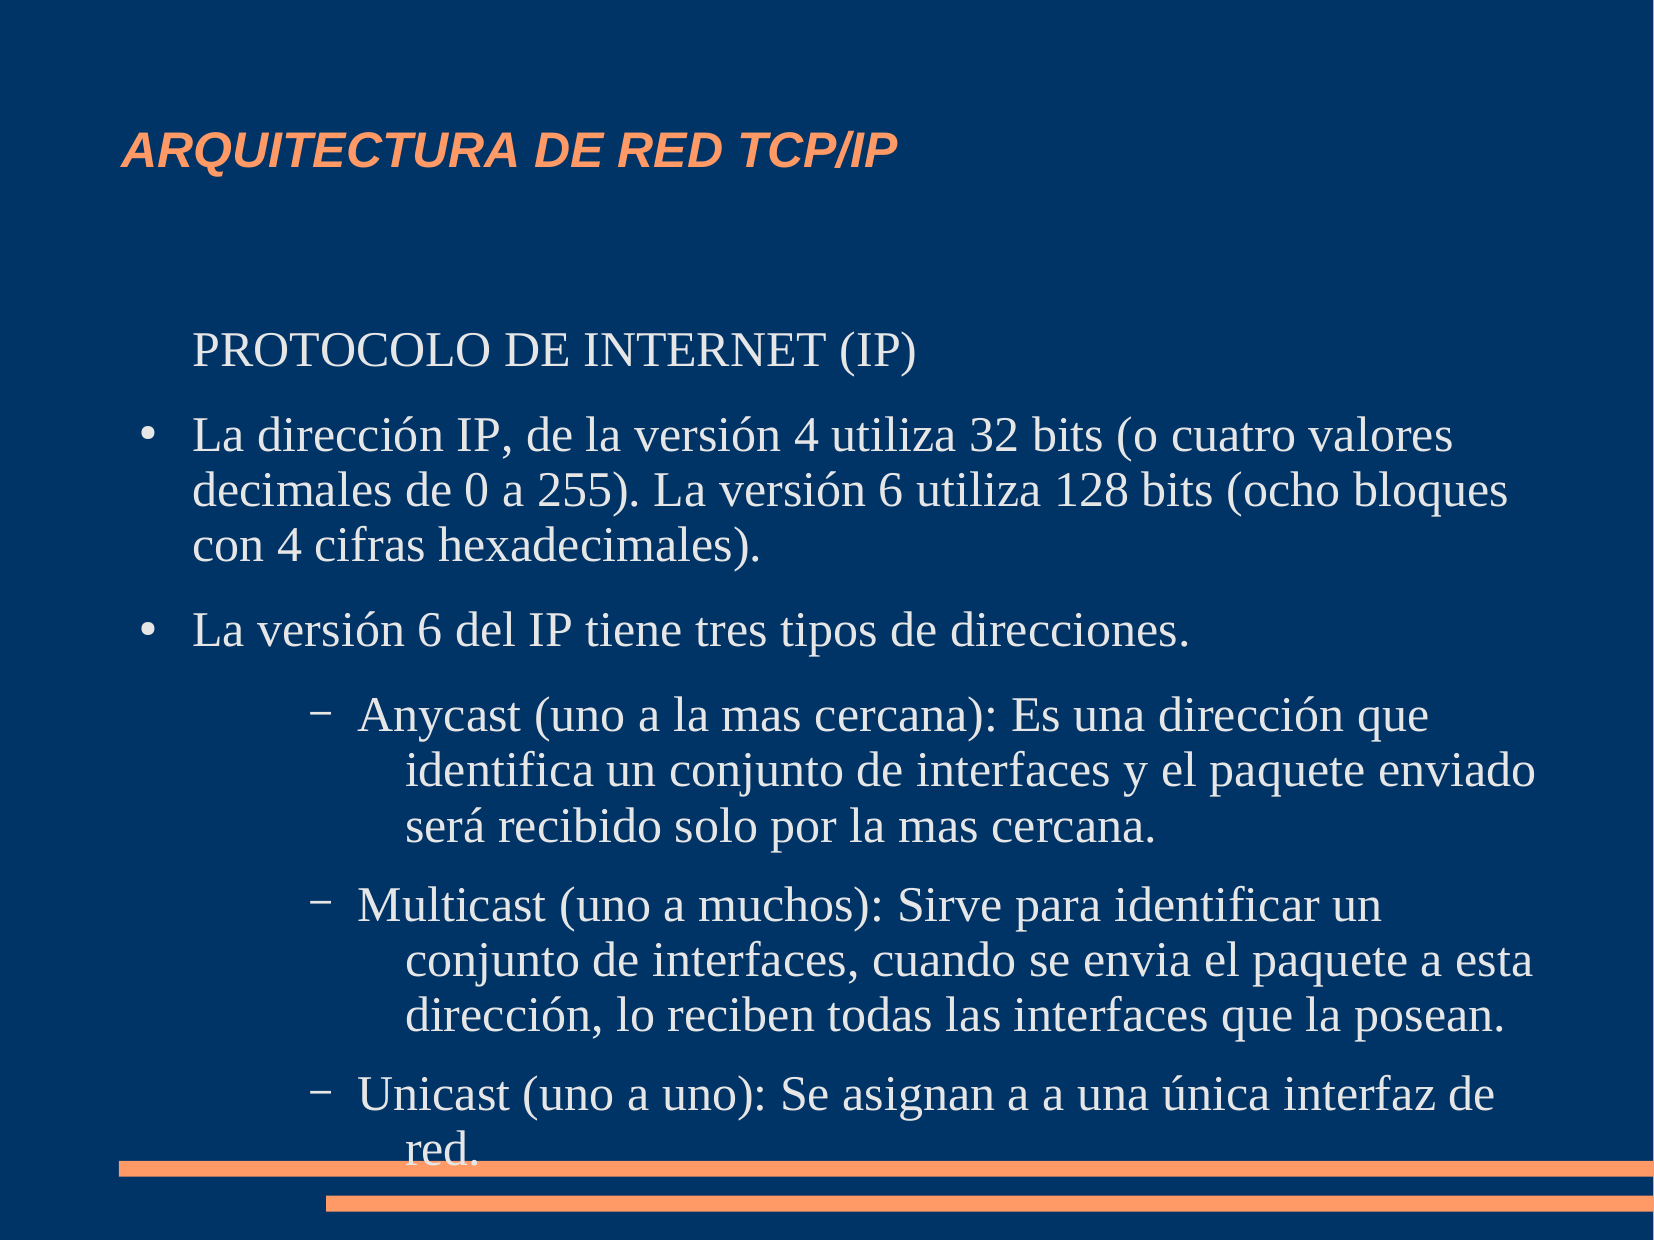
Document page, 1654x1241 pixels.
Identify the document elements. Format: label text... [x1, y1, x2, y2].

list PROTOCOLO DE INTERNET (IP) La dirección IP, de la versión 4 utiliza 32 bits (o cuatro valores decimales de 0 a 255). La versión 6 utiliza 128 bits (ocho bloques con 4 cifras hexadecimales). La versión 6 del IP tiene tres tipos de direcciones. Anycast (uno a la mas cercana): Es una dirección que identifica un conjunto de interfaces y el paquete enviado será recibido solo por la mas cercana. Multicast (uno a muchos): Sirve para identificar un conjunto de interfaces, cuando se envia el paquete a esta dirección, lo reciben todas las interfaces que la posean. Unicast (uno a uno): Se asignan a a una única interfaz de red. [121, 322, 1561, 1241]
title ARQUITECTURA DE RED TCP/IP [121, 46, 1534, 254]
